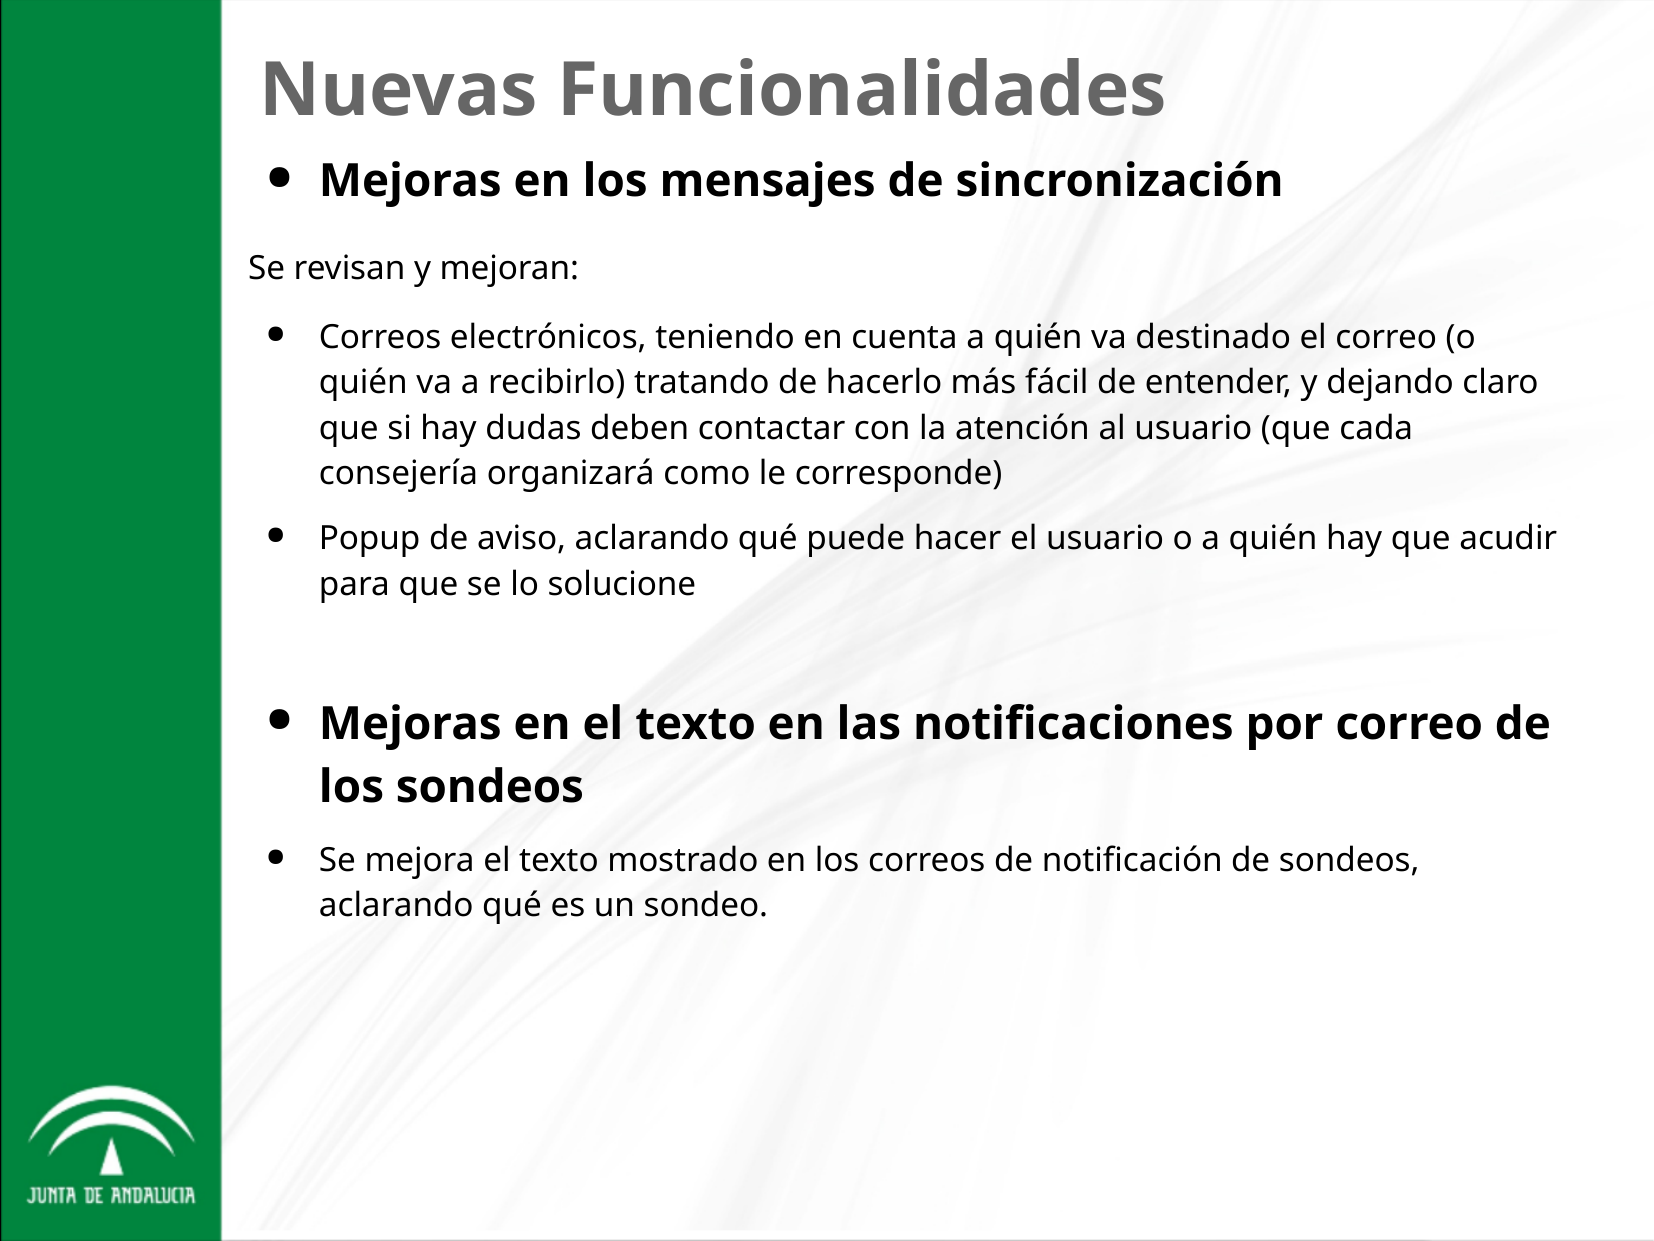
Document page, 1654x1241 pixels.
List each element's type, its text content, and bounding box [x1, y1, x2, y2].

title Nuevas Funcionalidades [259, 37, 1577, 136]
picture [0, 0, 1654, 1241]
list Mejoras en los mensajes de sincronización Se revisan y mejoran: Correos electrónicos, teniendo en cuenta a quién va destinado el correo (o quién va a recibirlo) tratando de hacerlo más fácil de entender, y dejando claro que si hay dudas deben contactar con la atención al usuario (que cada consejería organizará como le corresponde) Popup de aviso, aclarando qué puede hacer el usuario o a quién hay que acudir para que se lo solucione Mejoras en el texto en las notificaciones por correo de los sondeos Se mejora el texto mostrado en los correos de notificación de sondeos, aclarando qué es un sondeo. [248, 147, 1565, 1152]
